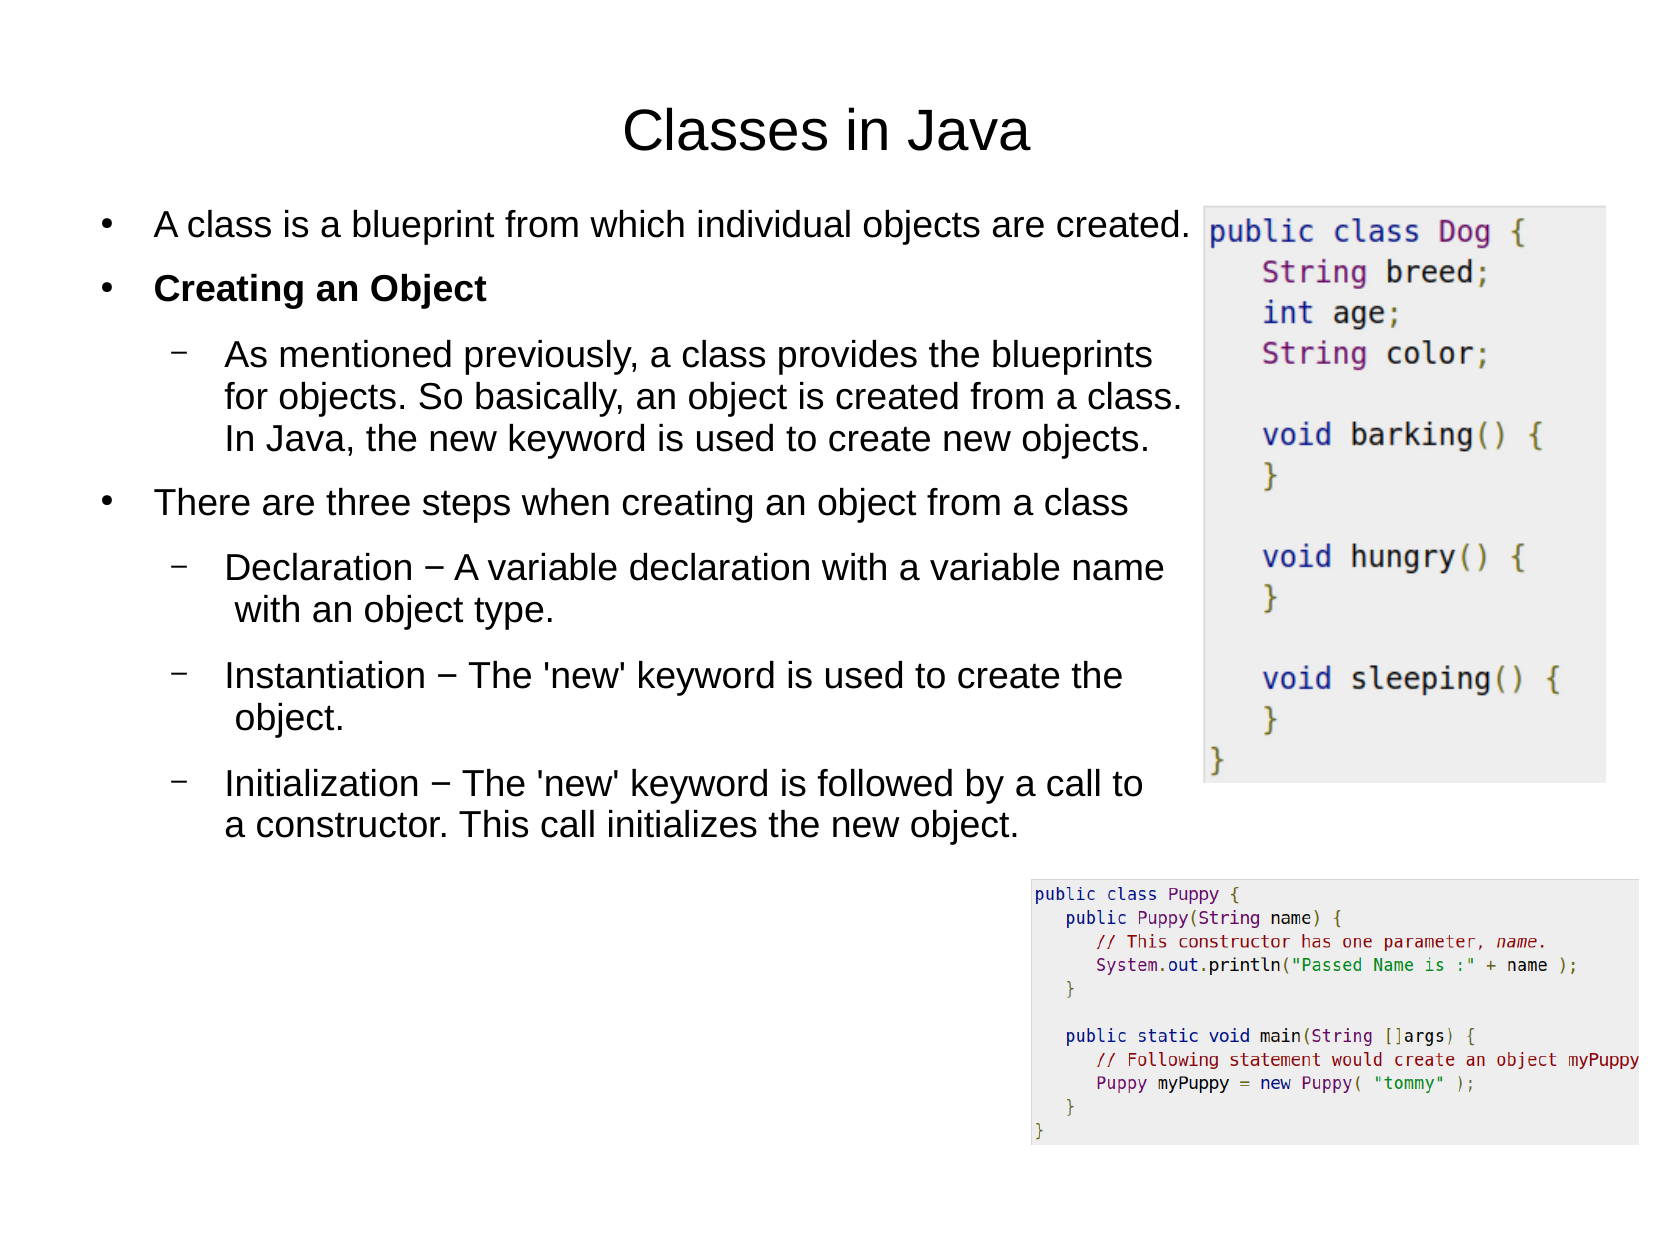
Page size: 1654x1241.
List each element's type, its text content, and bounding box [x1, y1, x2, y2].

list A class is a blueprint from which individual objects are created. Creating an Object As mentioned previously, a class provides the blueprints for objects. So basically, an object is created from a class. In Java, the new keyword is used to create new objects. There are three steps when creating an object from a class Declaration − A variable declaration with a variable name with an object type. Instantiation − The 'new' keyword is used to create the object. Initialization − The 'new' keyword is followed by a call to a constructor. This call initializes the new object. [82, 203, 1619, 1135]
picture [1030, 879, 1639, 1145]
picture [1199, 203, 1606, 784]
title Classes in Java [82, 27, 1571, 203]
